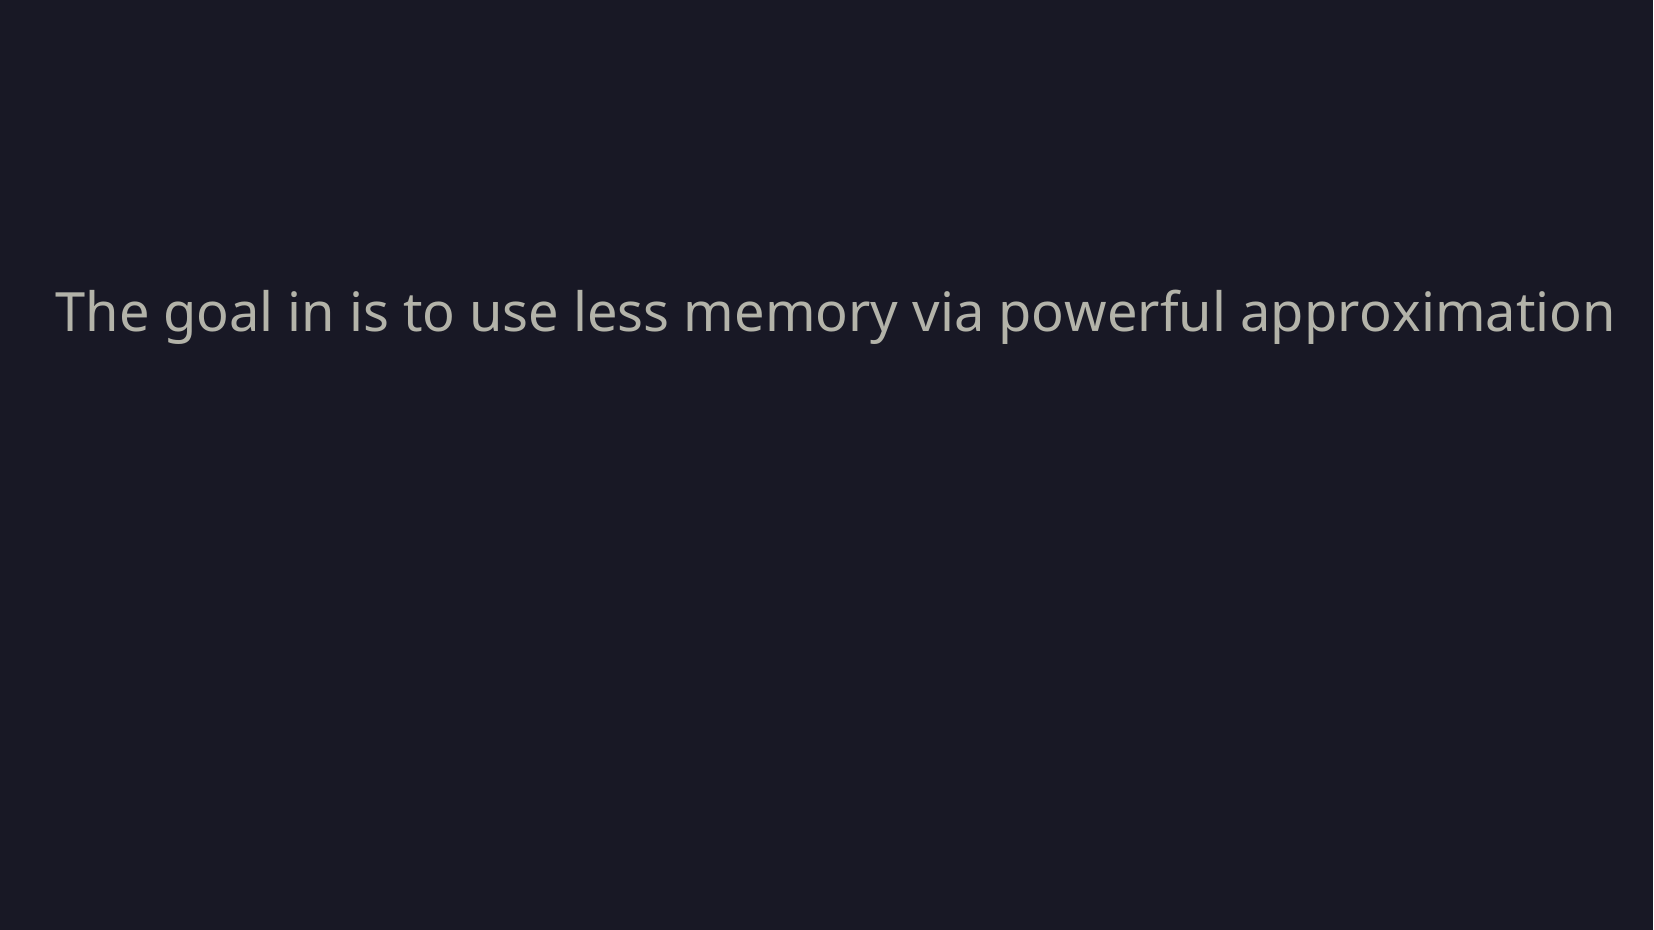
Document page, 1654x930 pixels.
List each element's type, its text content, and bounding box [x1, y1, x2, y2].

text_box The goal in is to use less memory via powerful approximation [55, 273, 1620, 422]
